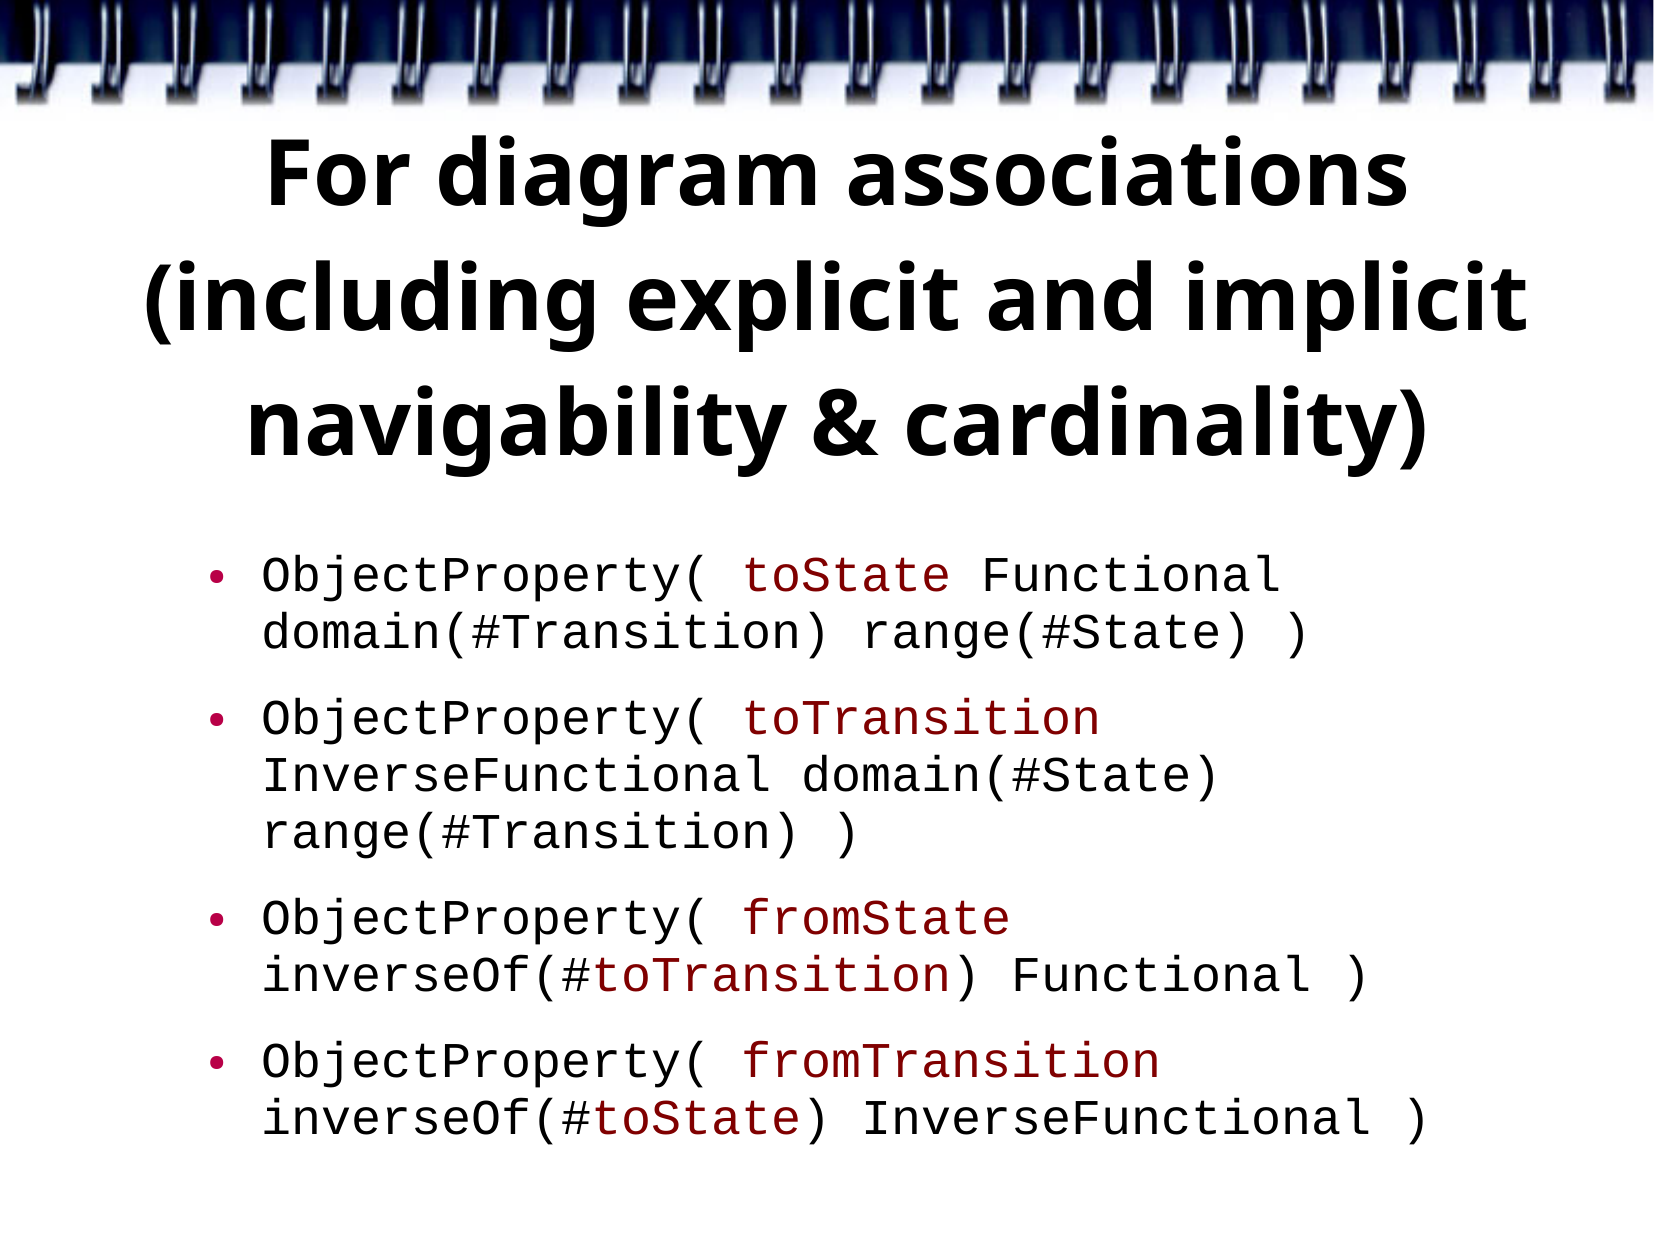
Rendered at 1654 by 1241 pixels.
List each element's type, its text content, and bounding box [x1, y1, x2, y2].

title For diagram associations (including explicit and implicit navigability & cardinality) [139, 131, 1535, 459]
list ObjectProperty( toState Functional domain(#Transition) range(#State) ) ObjectProperty( toTransition InverseFunctional domain(#State) range(#Transition) ) ObjectProperty( fromState inverseOf(#toTransition) Functional ) ObjectProperty( fromTransition inverseOf(#toState) InverseFunctional ) [190, 549, 1472, 1190]
picture [0, 0, 1654, 121]
